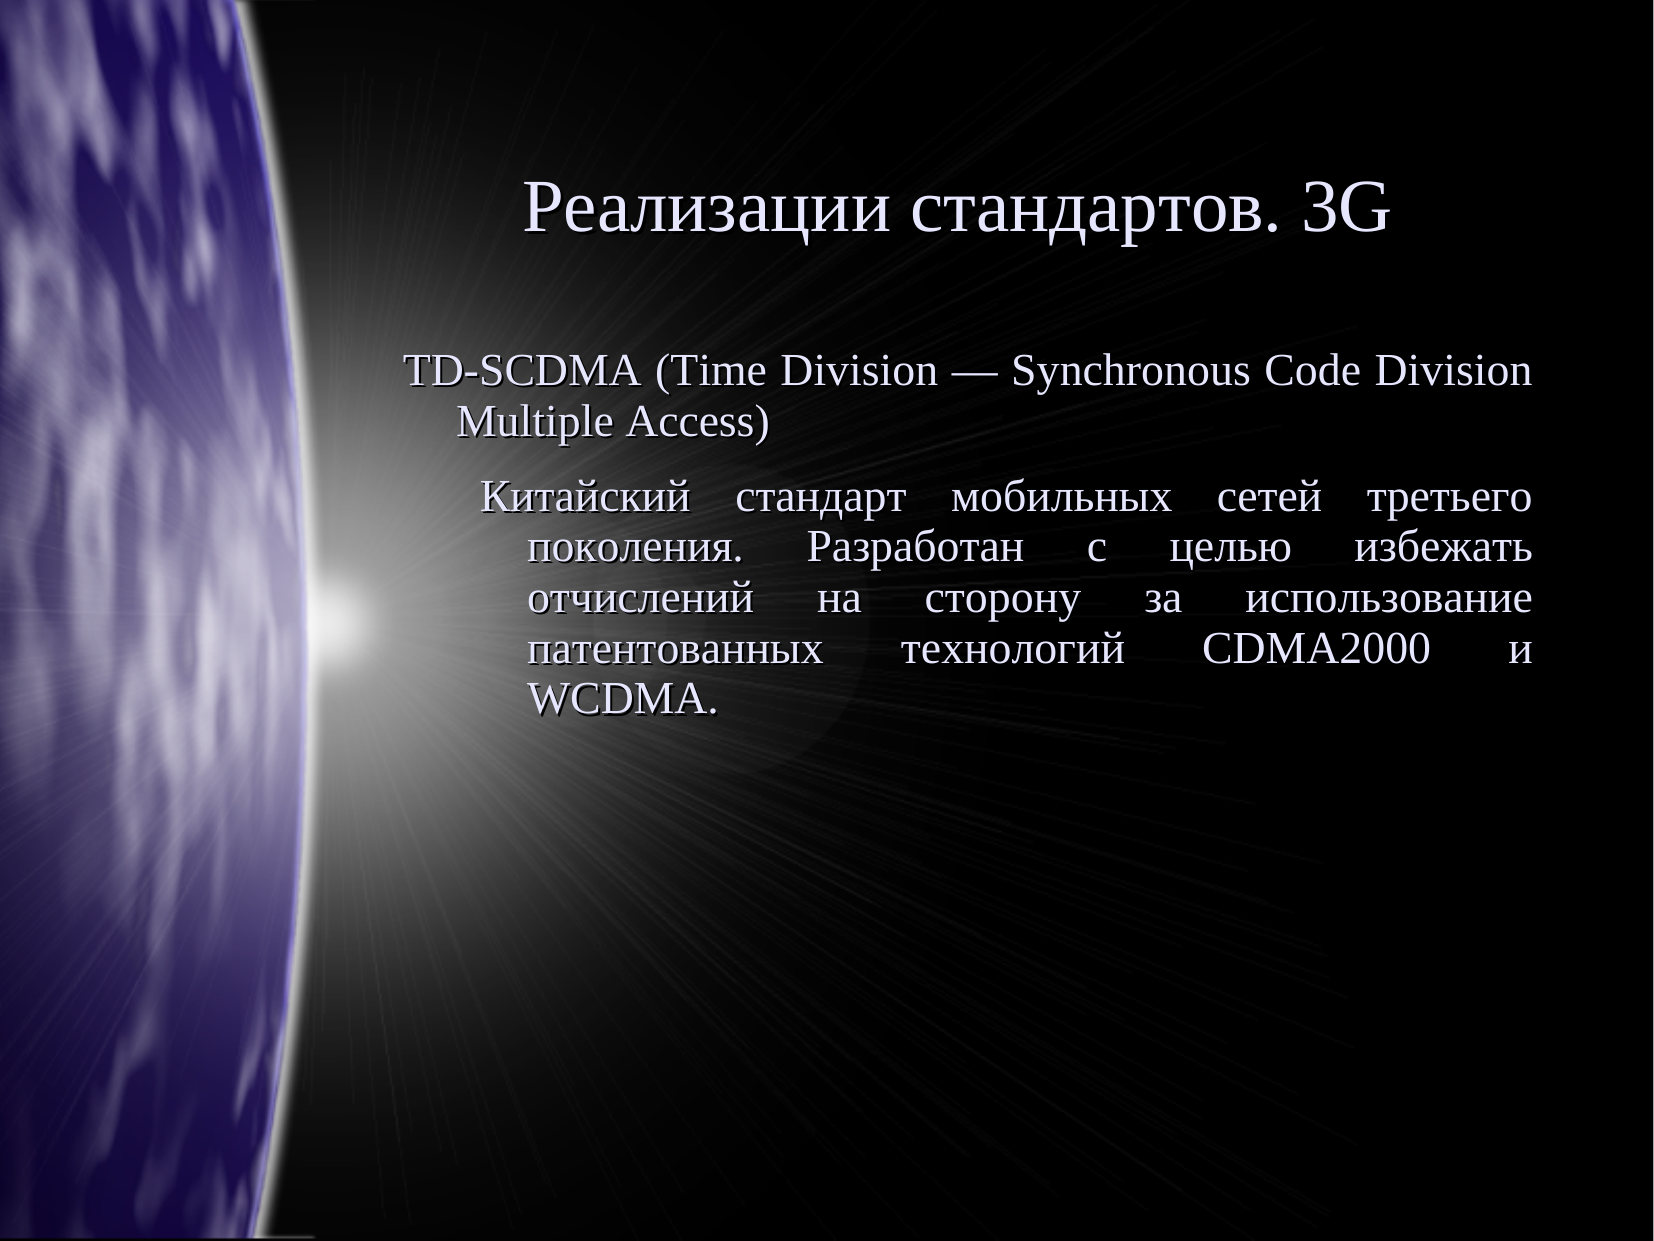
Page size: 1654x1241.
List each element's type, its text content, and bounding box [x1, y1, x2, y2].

list TD-SCDMA (Time Division — Synchronous Code Division Multiple Access) Китайский стандарт мобильных сетей третьего поколения. Разработан с целью избежать отчислений на сторону за использование патентованных технологий CDMA2000 и WCDMA. [385, 344, 1534, 1112]
title Реализации стандартов. 3G [383, 102, 1534, 311]
picture [0, 0, 1654, 1241]
